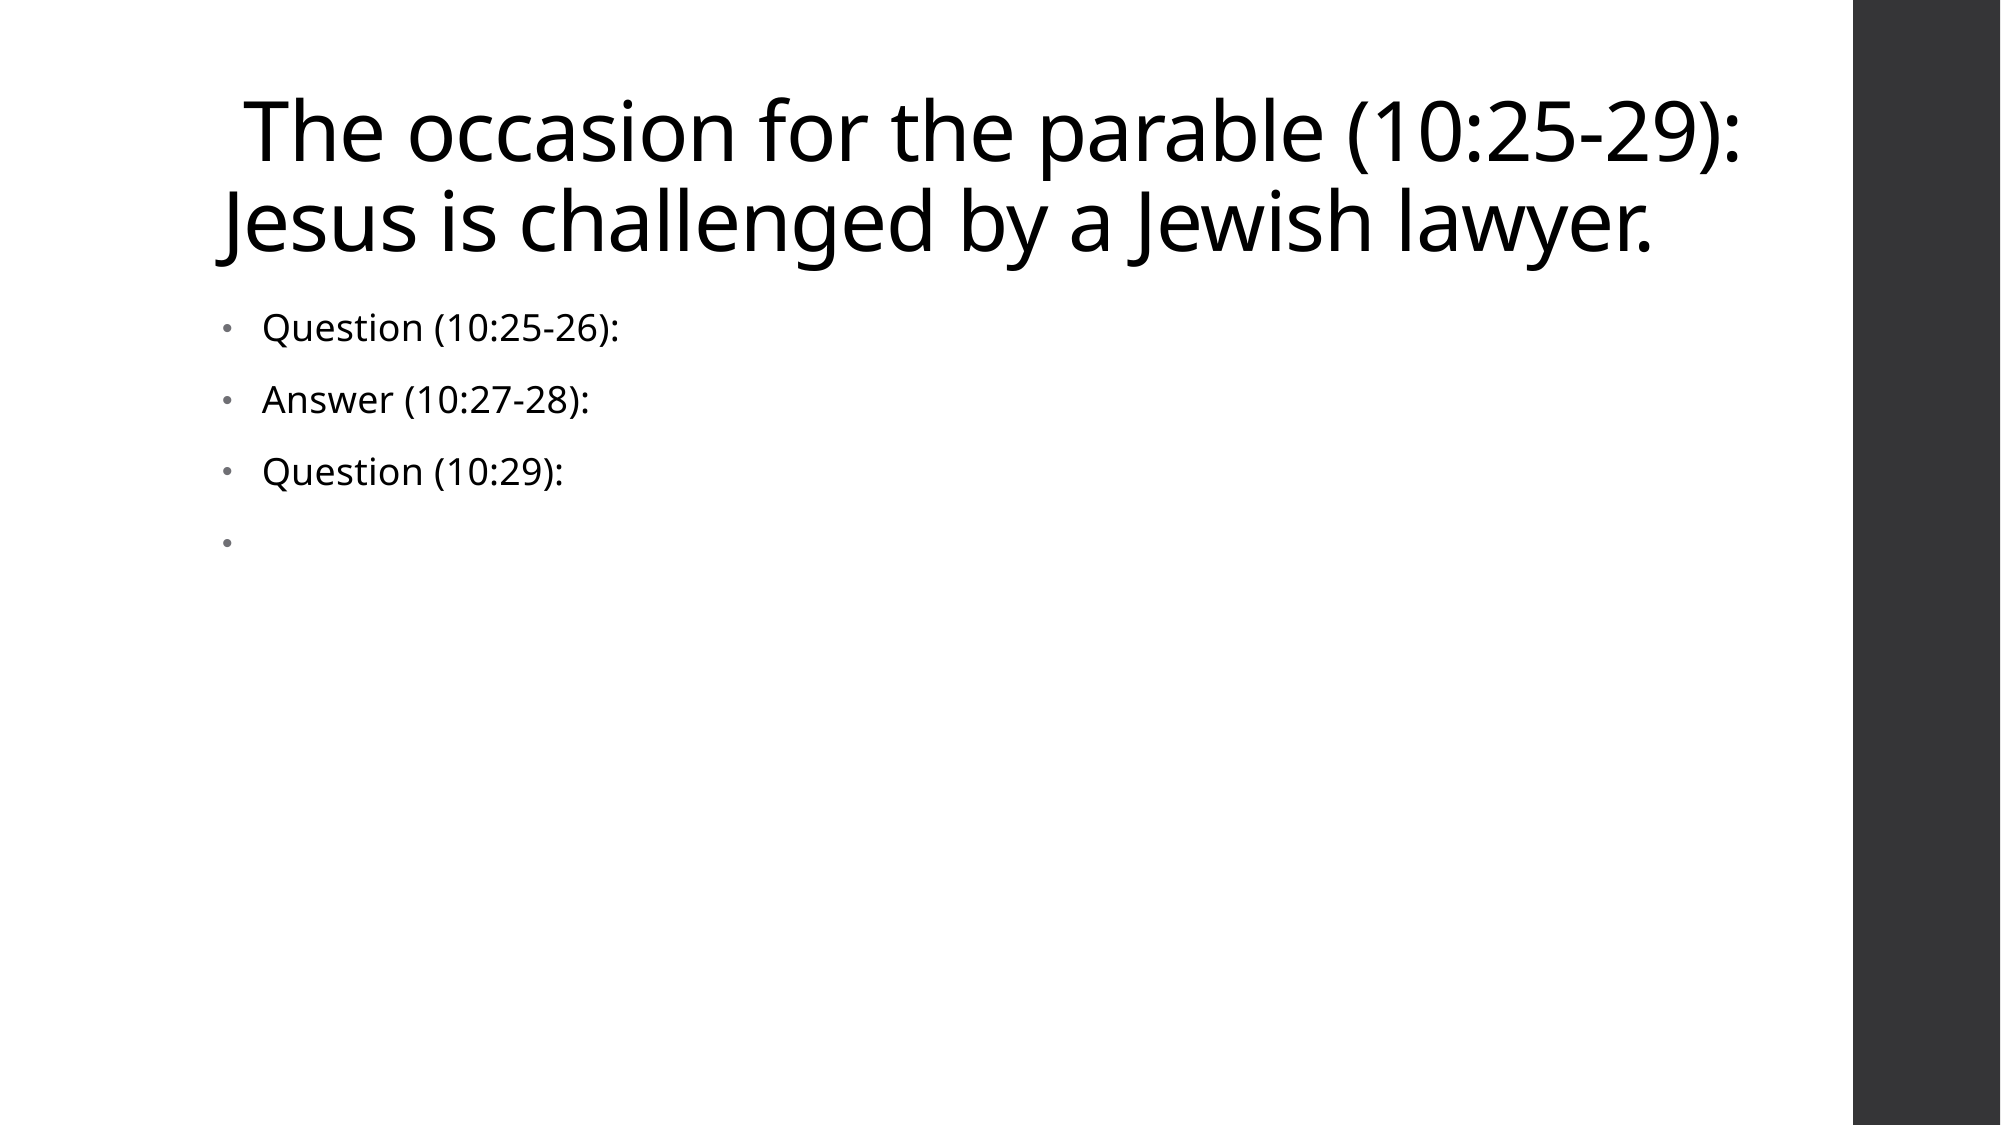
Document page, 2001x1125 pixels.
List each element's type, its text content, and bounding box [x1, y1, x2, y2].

title The occasion for the parable (10:25-29): Jesus is challenged by a Jewish lawyer. [206, 60, 1797, 278]
list Question (10:25-26): Answer (10:27-28): Question (10:29): [206, 299, 1617, 1014]
